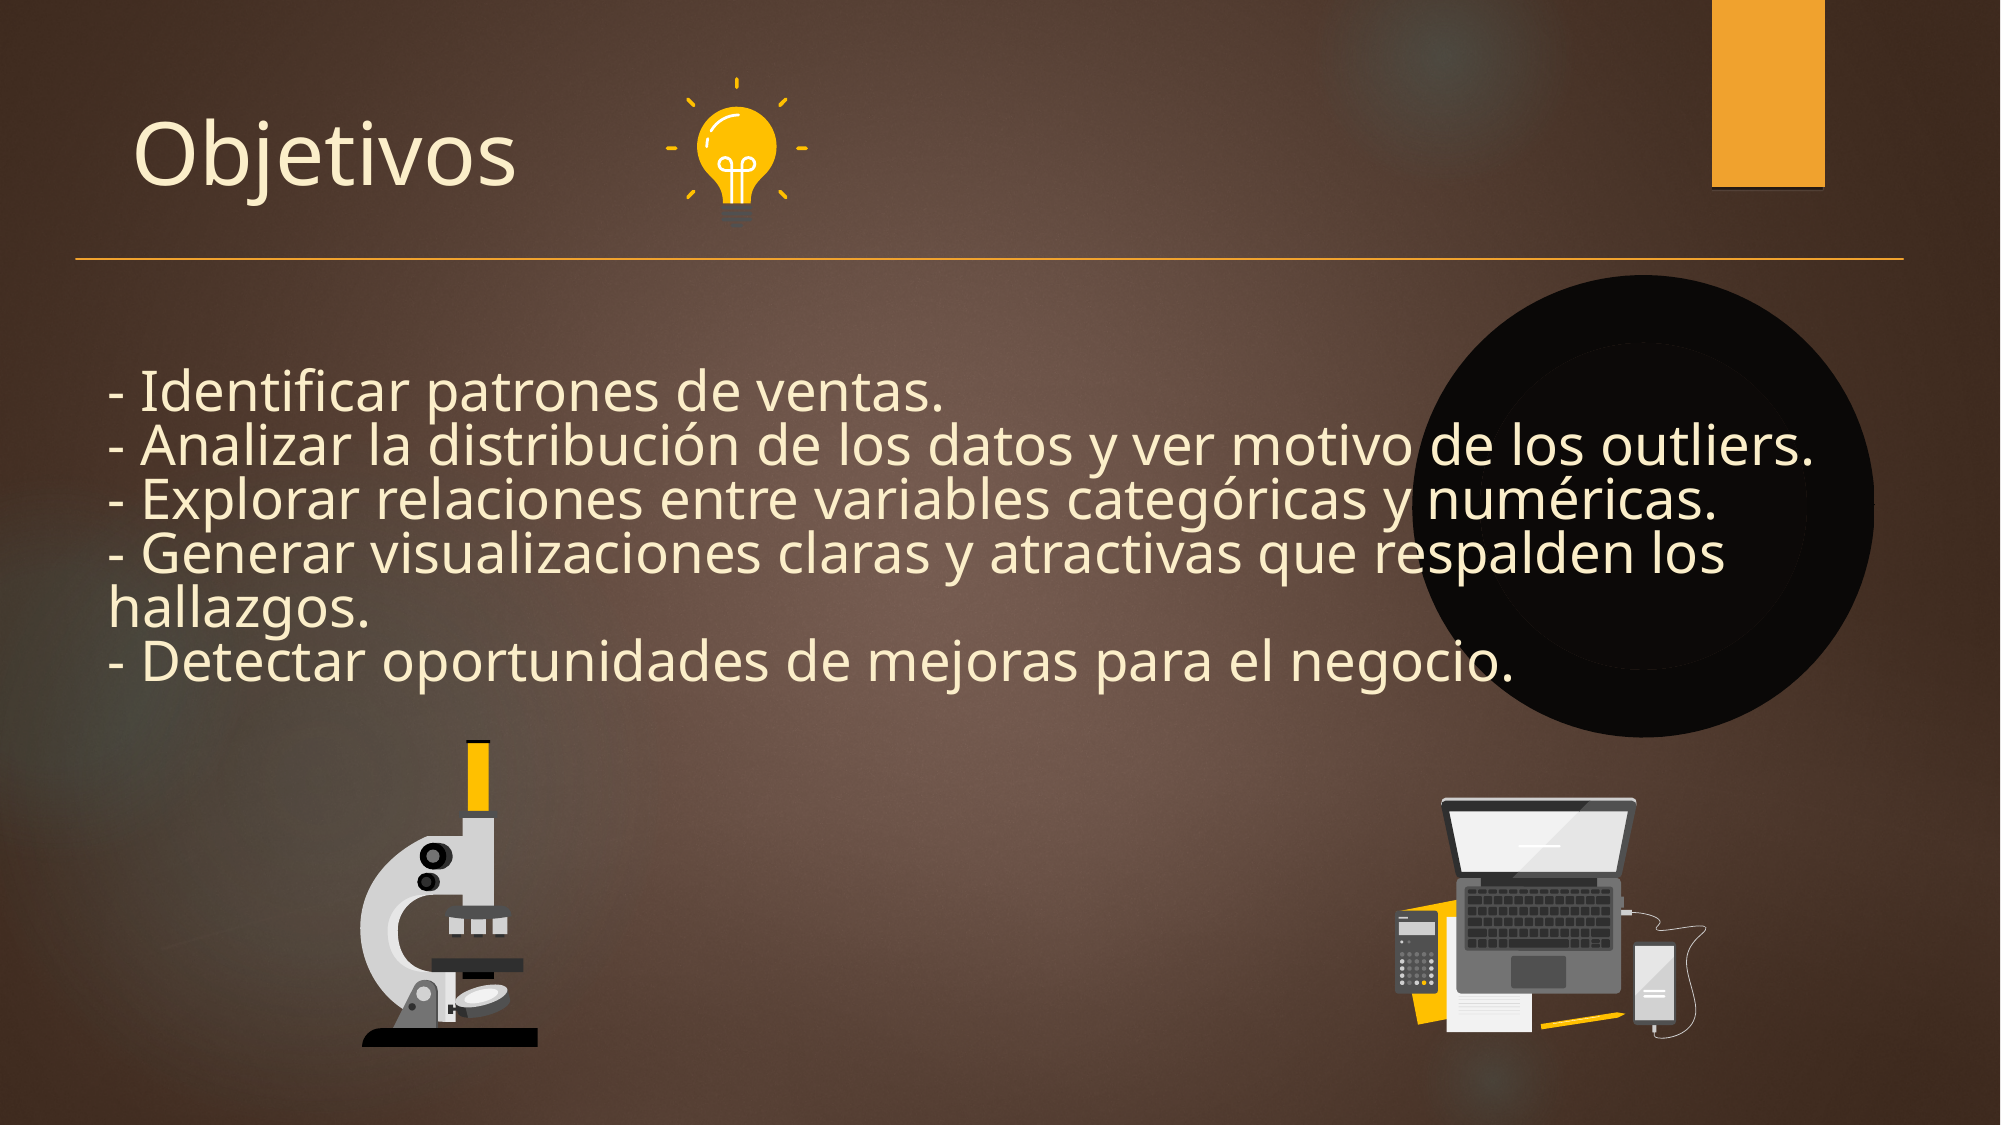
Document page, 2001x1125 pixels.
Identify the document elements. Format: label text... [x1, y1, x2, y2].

title Objetivos [116, 90, 625, 224]
picture [273, 717, 626, 1070]
list - Identificar patrones de ventas. - Analizar la distribución de los datos y ver motivo de los outliers. - Explorar relaciones entre variables categóricas y numéricas. - Generar visualizaciones claras y atractivas que respalden los hallazgos. - Detectar oportunidades de mejoras para el negocio. [92, 360, 1857, 804]
picture [625, 36, 848, 259]
picture [1364, 729, 1736, 1101]
